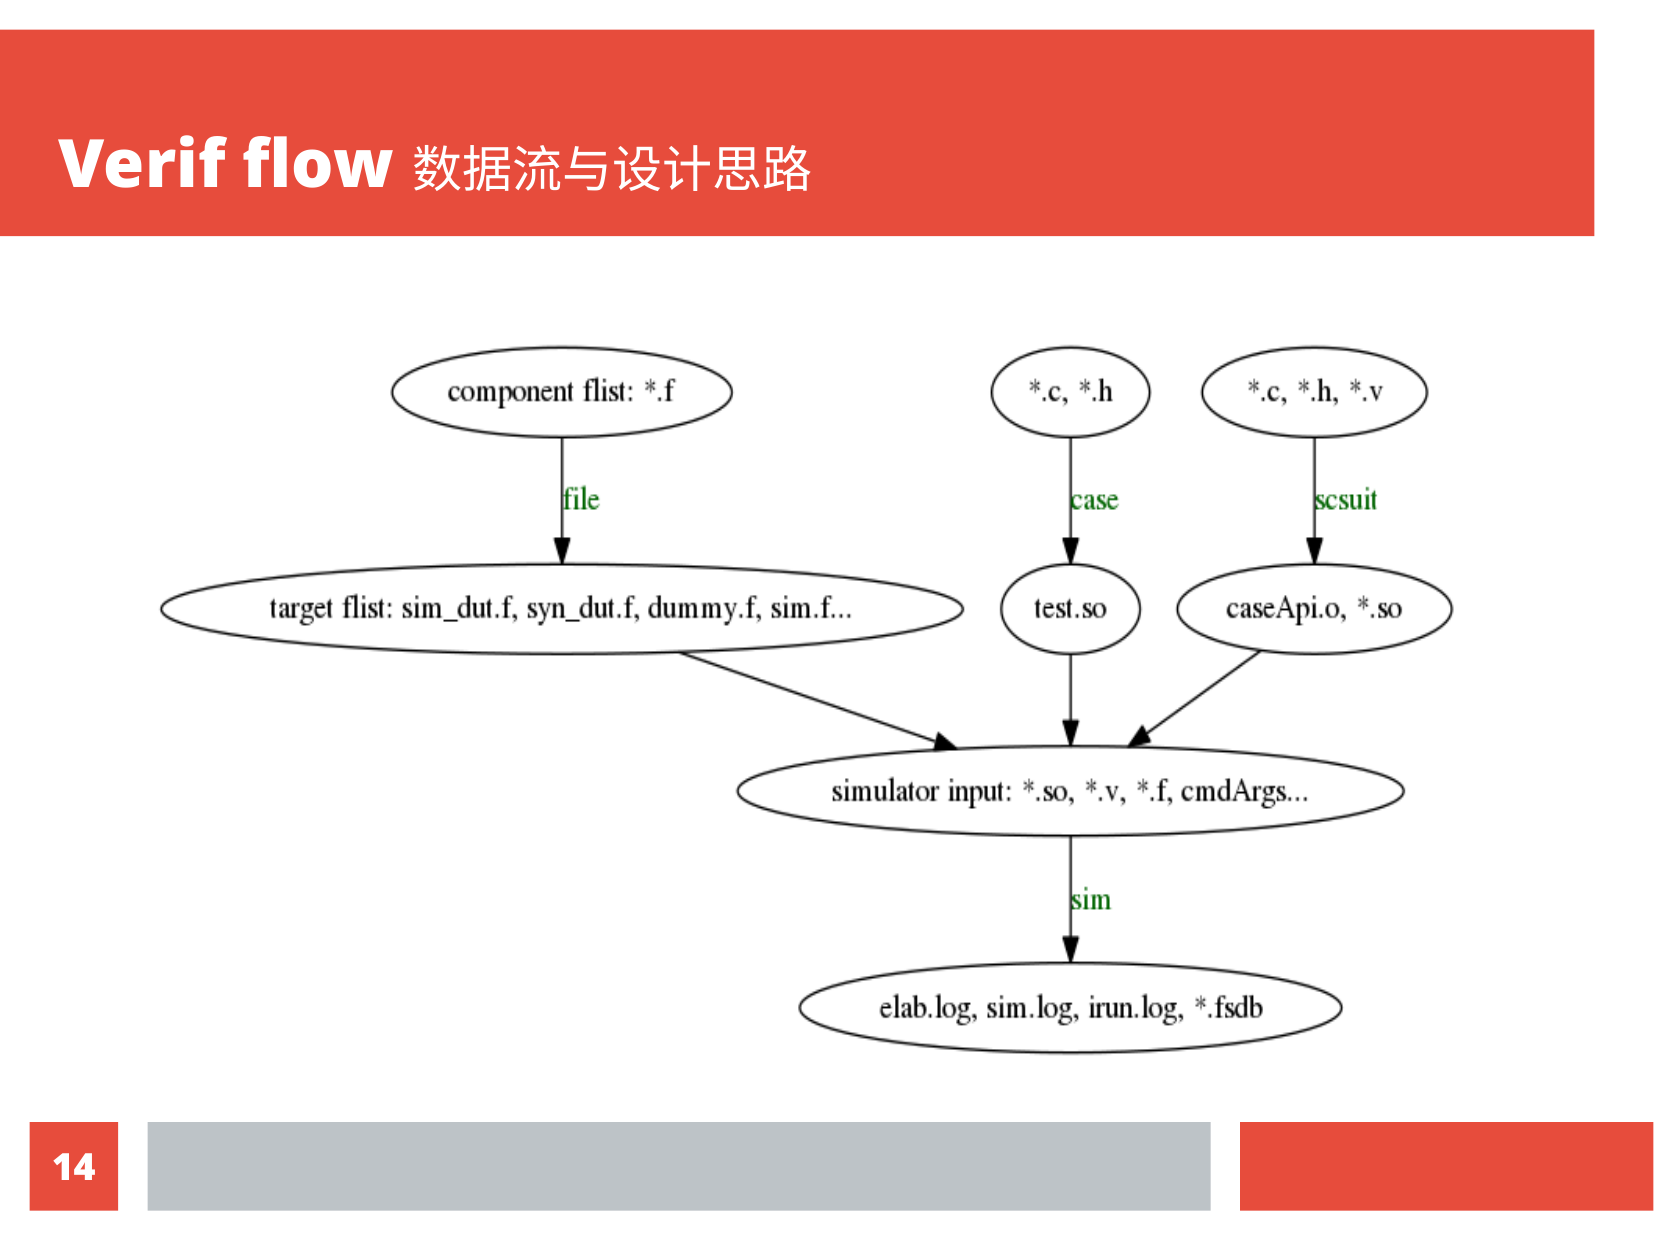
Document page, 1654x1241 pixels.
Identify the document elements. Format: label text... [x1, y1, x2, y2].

title Verif flow数据流与设计思路 [59, 59, 1595, 207]
picture [153, 338, 1460, 1063]
